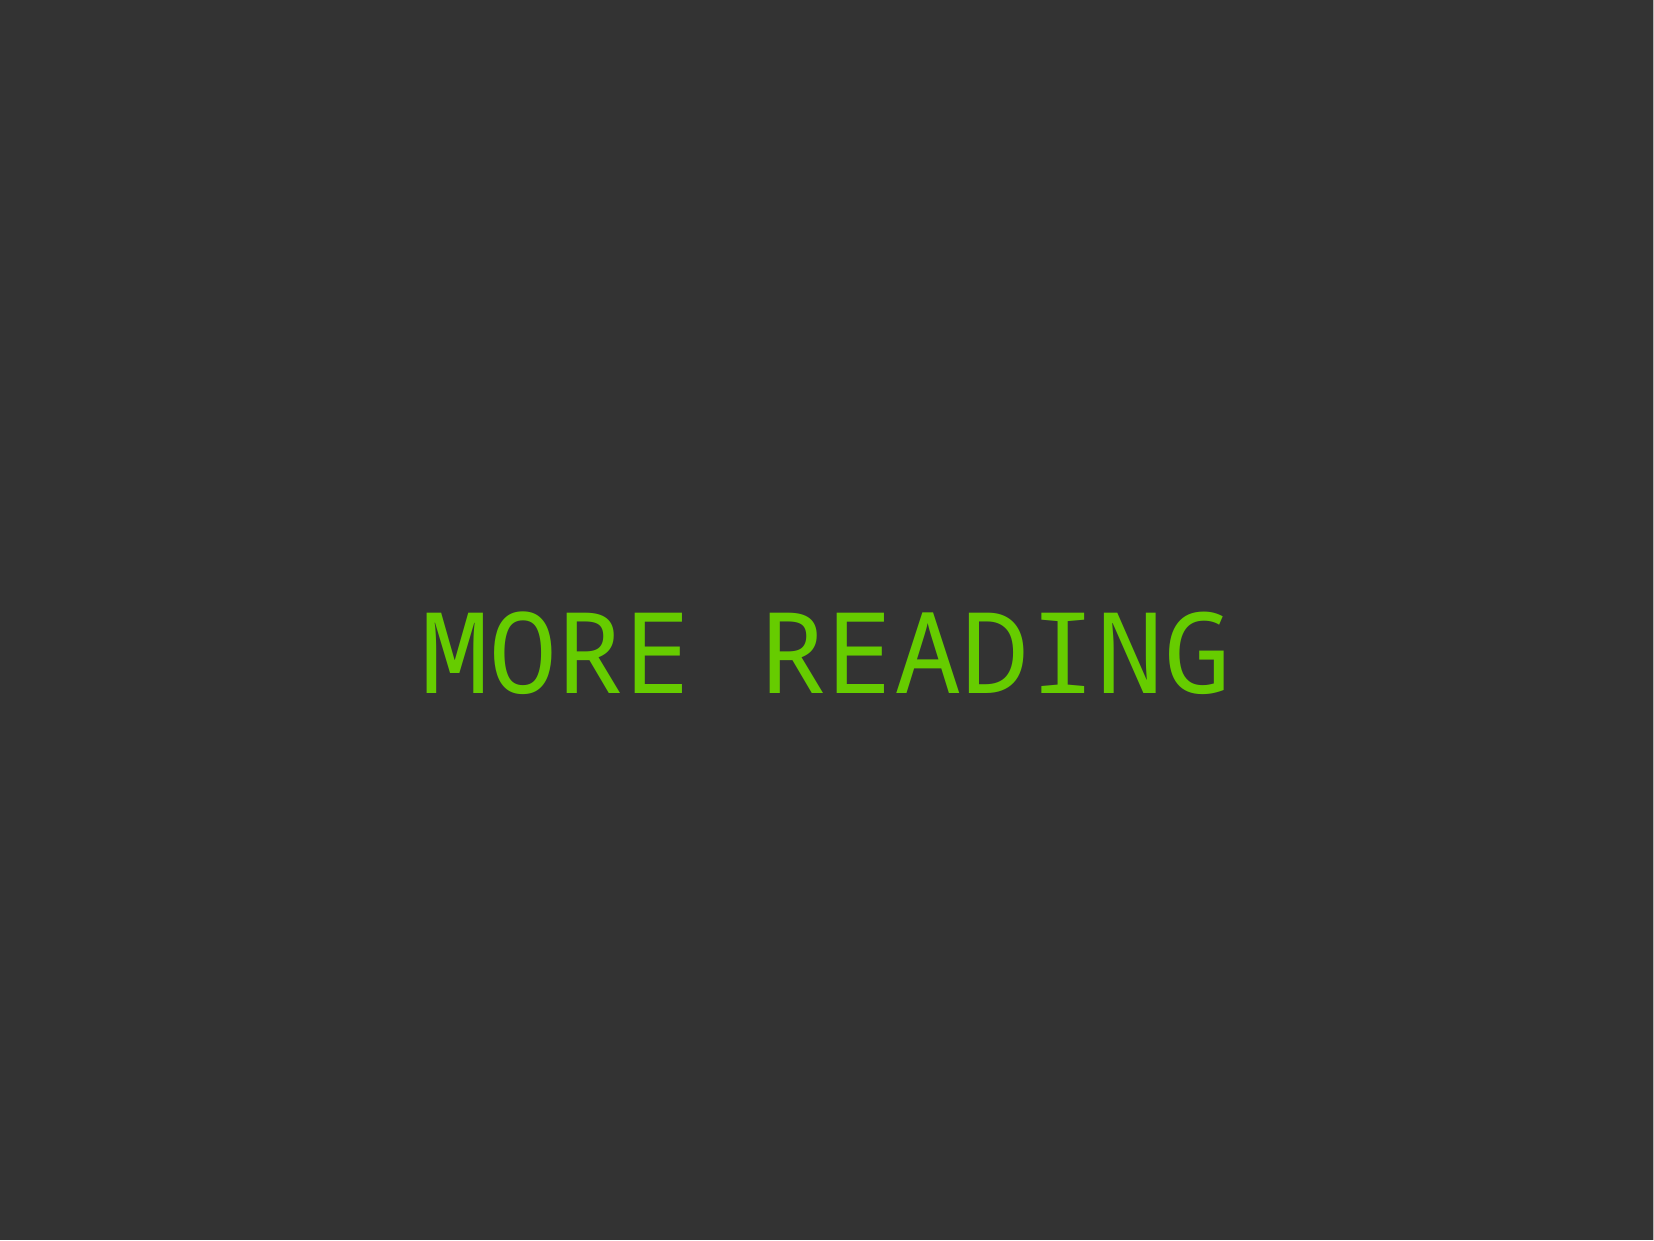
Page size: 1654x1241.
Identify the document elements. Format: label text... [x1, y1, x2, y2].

subtitle MORE READING [82, 290, 1571, 1010]
